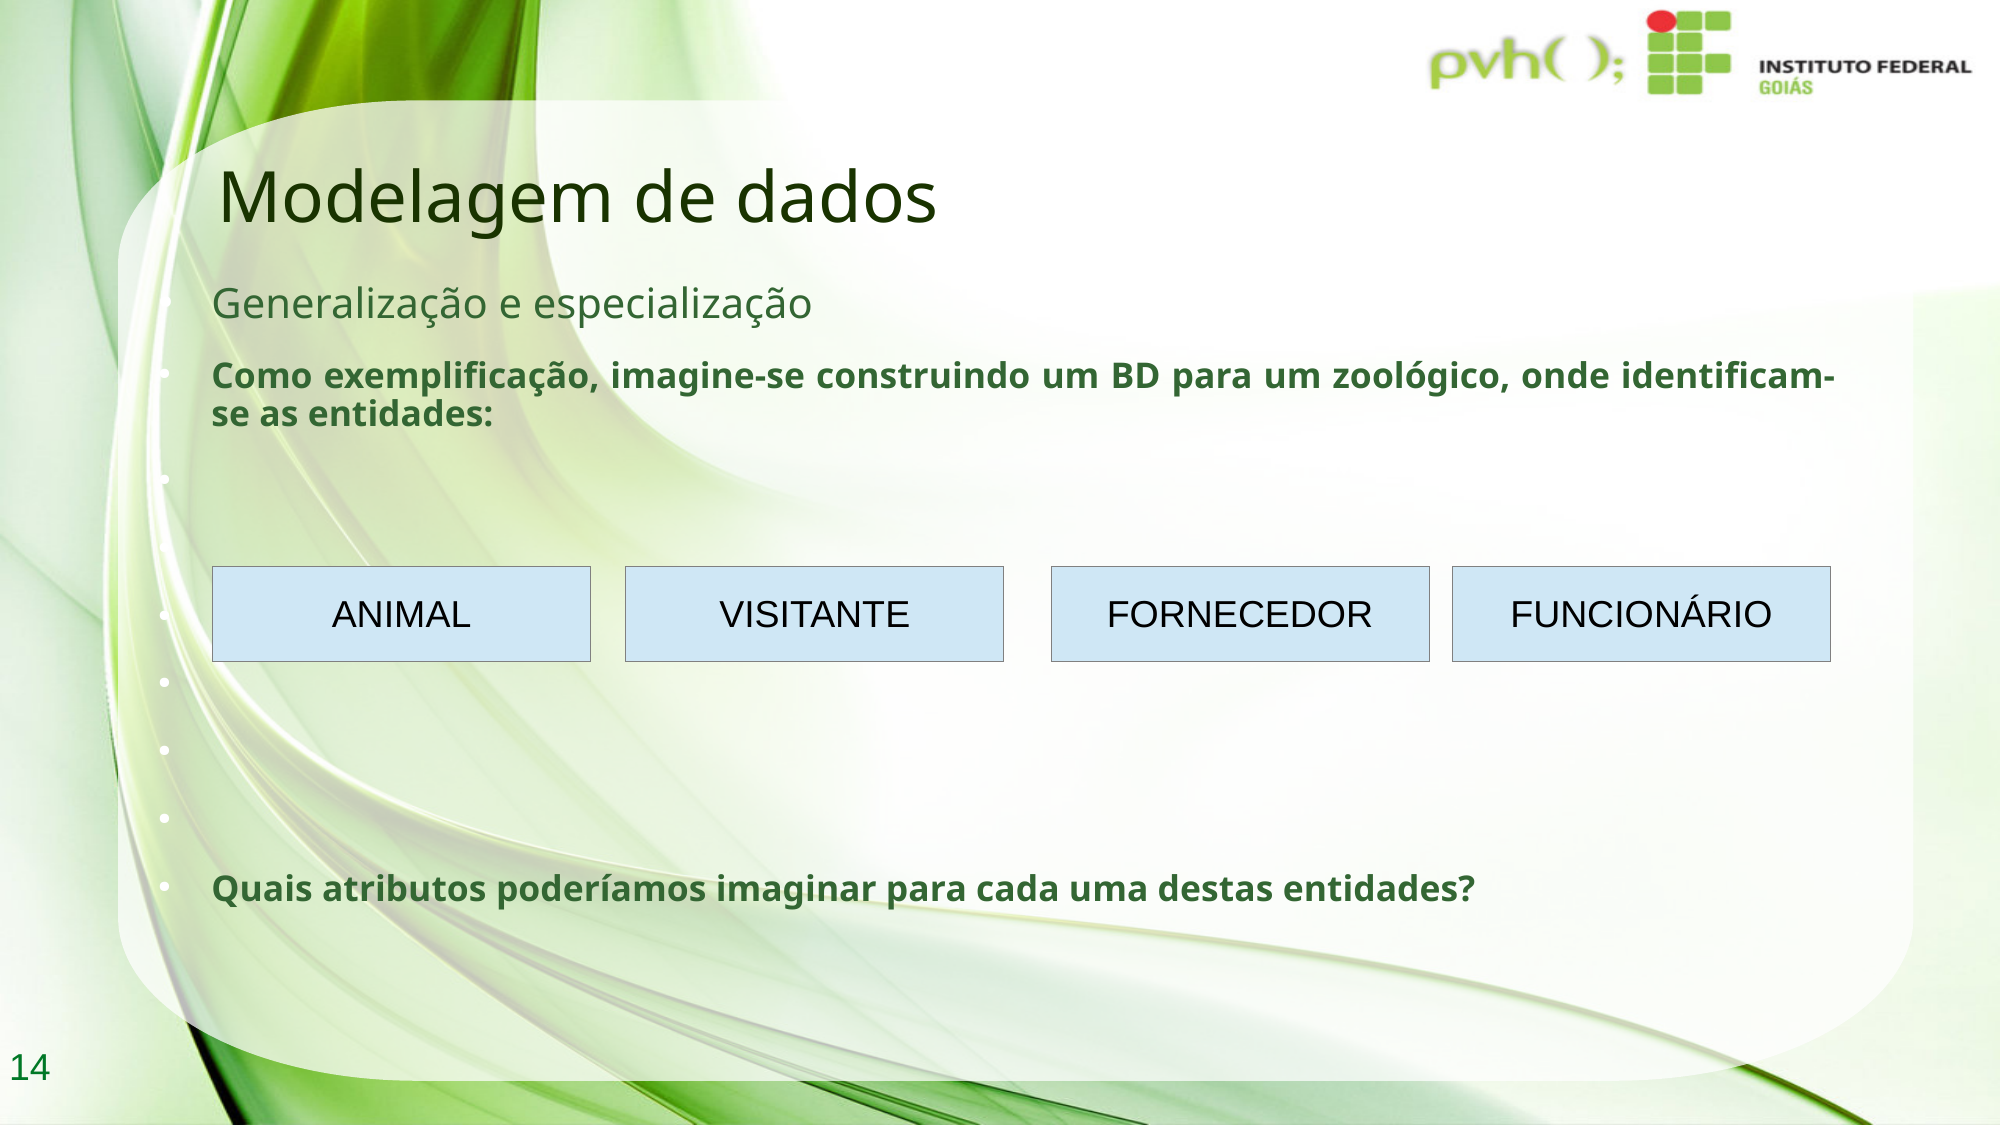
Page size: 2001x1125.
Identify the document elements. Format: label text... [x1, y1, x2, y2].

text_box FORNECEDOR [1051, 566, 1430, 662]
text_box [118, 100, 1837, 953]
picture [0, 0, 2000, 1125]
text_box <número> [0, 1039, 195, 1110]
text_box FUNCIONÁRIO [1452, 566, 1831, 662]
title Modelagem de dados [202, 154, 1928, 343]
list Generalização e especialização Como exemplificação, imagine-se construindo um BD para um zoológico, onde identificam-se as entidades: Quais atributos poderíamos imaginar para cada uma destas entidades? [125, 275, 1851, 990]
text_box VISITANTE [625, 566, 1004, 662]
text_box ANIMAL [212, 566, 591, 662]
text_box [148, 343, 1914, 1081]
